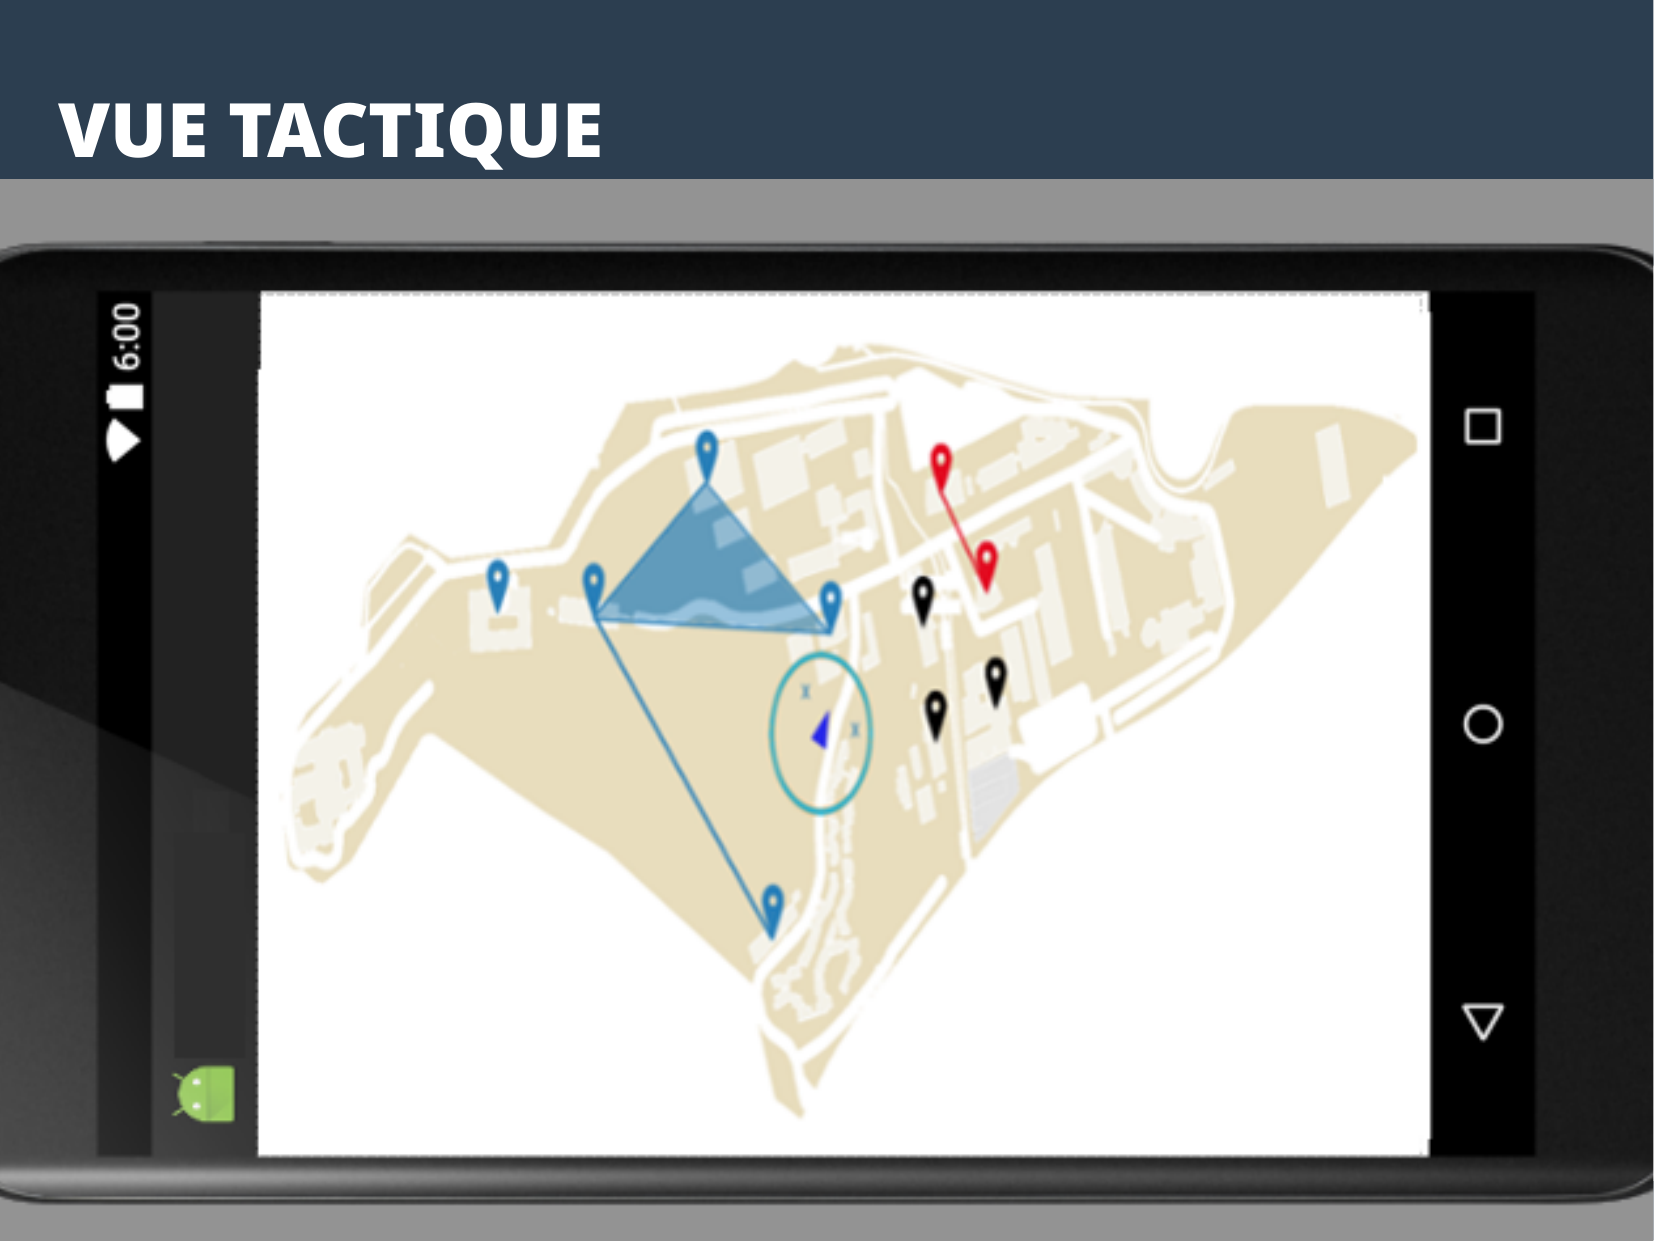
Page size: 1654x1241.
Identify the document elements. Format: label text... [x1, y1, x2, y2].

title VUE TACTIQUE [59, 49, 1595, 179]
picture [0, 179, 1654, 1241]
